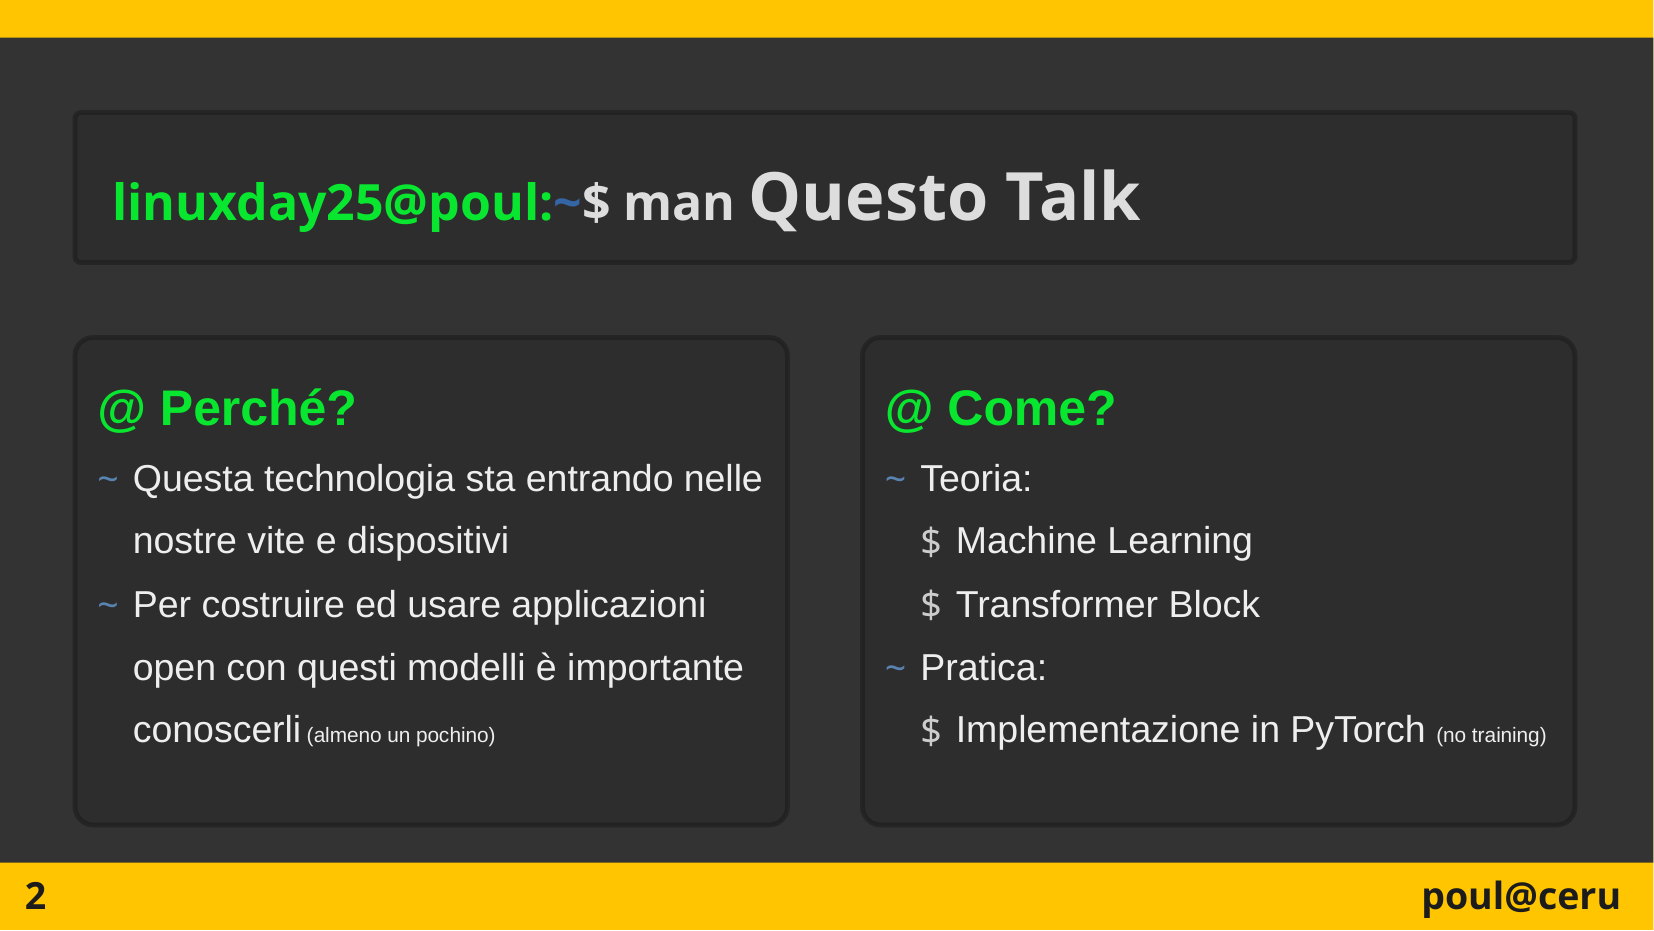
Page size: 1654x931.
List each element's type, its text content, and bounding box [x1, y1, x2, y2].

title linuxday25@poul:~$ man Questo Talk [112, 144, 1538, 231]
text_box @ Come? Teoria: Machine Learning Transformer Block Pratica: Implementazione in PyTorch (no training) [862, 337, 1576, 826]
text_box <number> [10, 862, 638, 931]
text_box [0, 37, 1654, 863]
text_box poul@ceru [975, 862, 1637, 931]
text_box @ Perché? Questa technologia sta entrando nelle nostre vite e dispositivi Per costruire ed usare applicazioni open con questi modelli è importante conoscerli (almeno un pochino) [74, 337, 788, 826]
